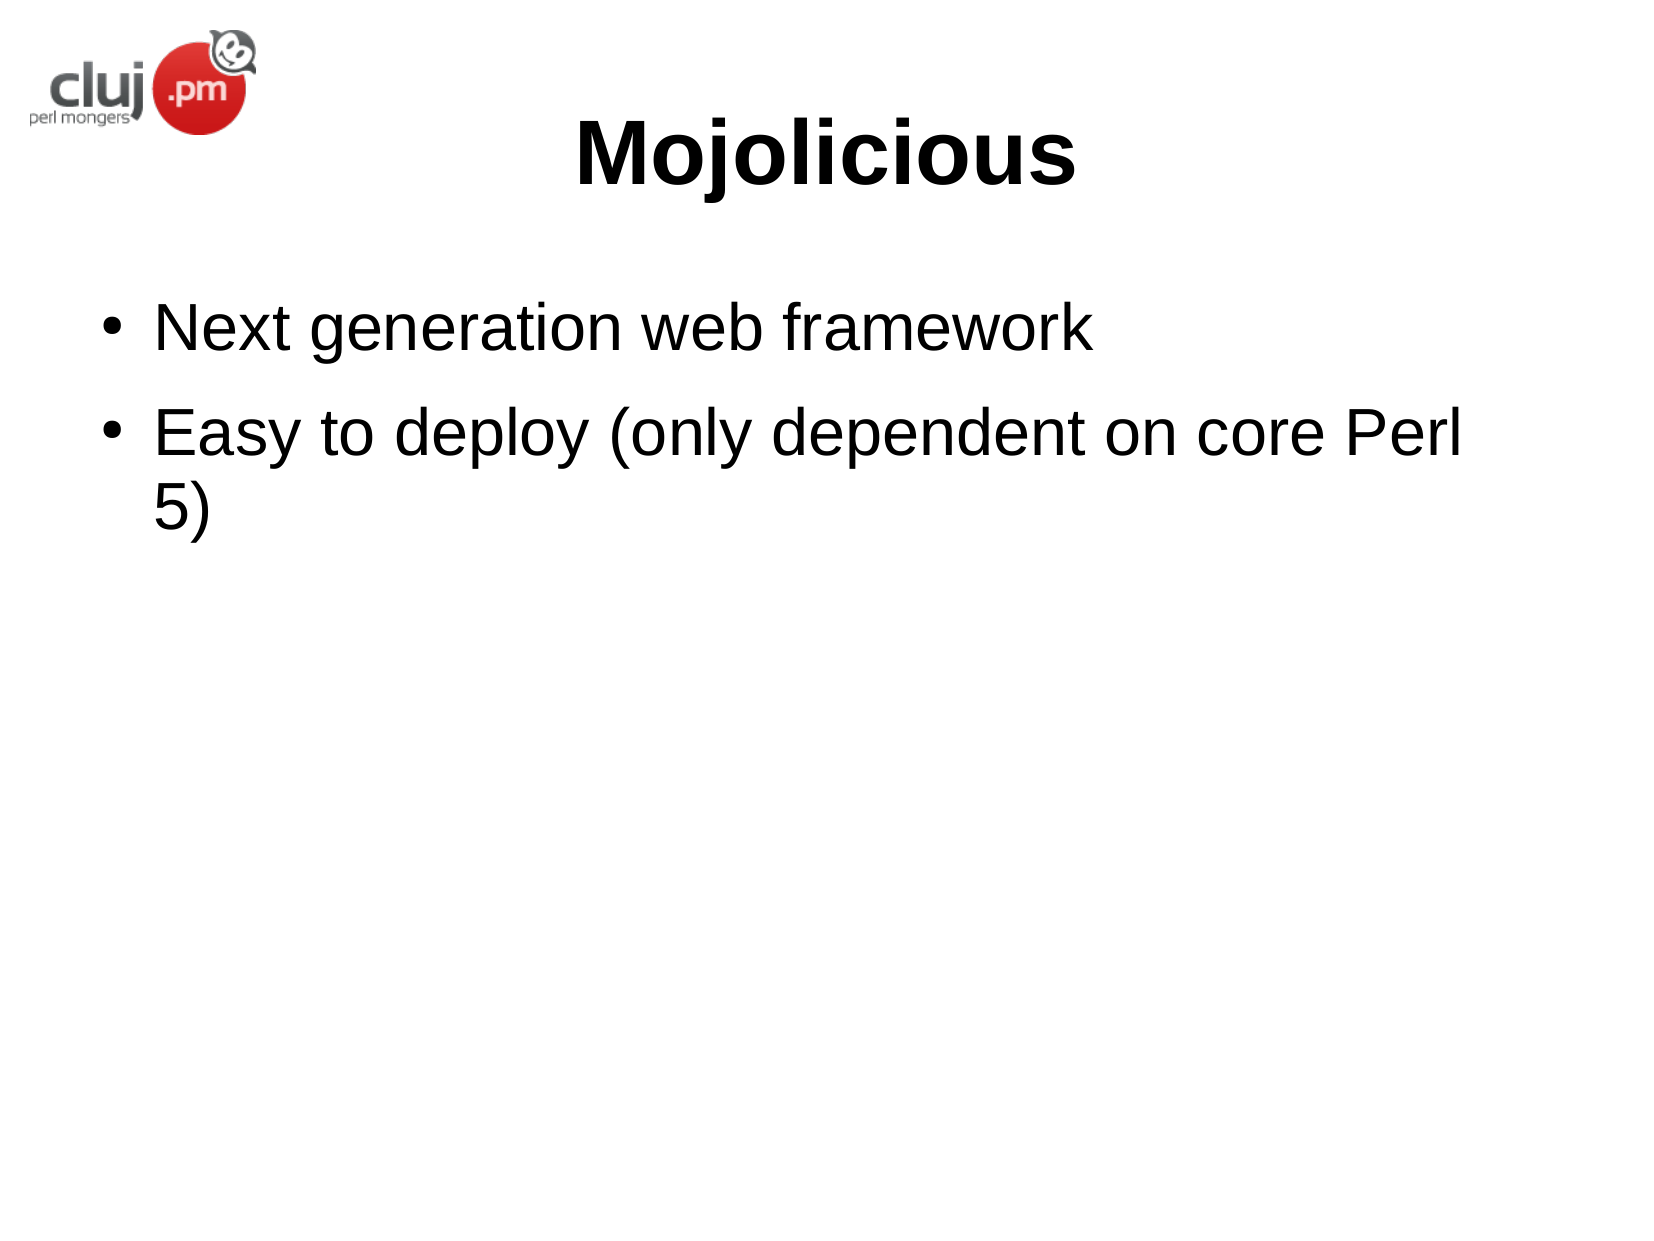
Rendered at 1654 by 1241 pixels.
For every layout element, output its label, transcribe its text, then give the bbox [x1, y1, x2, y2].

list Next generation web framework Easy to deploy (only dependent on core Perl 5) [82, 290, 1538, 1010]
title Mojolicious [82, 49, 1571, 257]
picture [30, 30, 256, 135]
